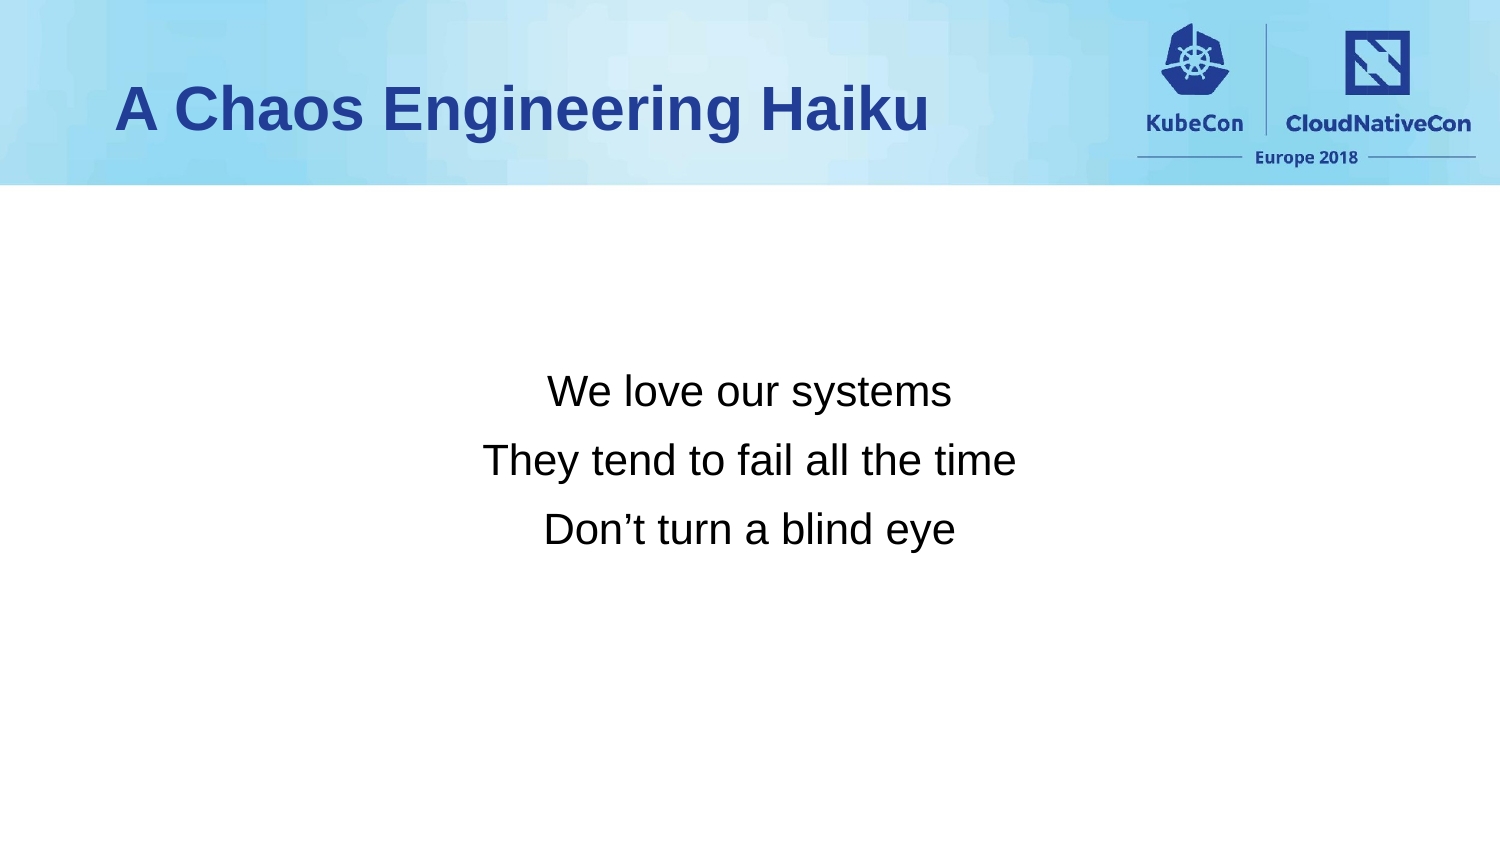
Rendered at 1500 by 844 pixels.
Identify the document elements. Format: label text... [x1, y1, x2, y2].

list We love our systems They tend to fail all the time Don’t turn a blind eye [103, 224, 1397, 760]
picture [0, 0, 1500, 844]
title A Chaos Engineering Haiku [103, 23, 1397, 187]
